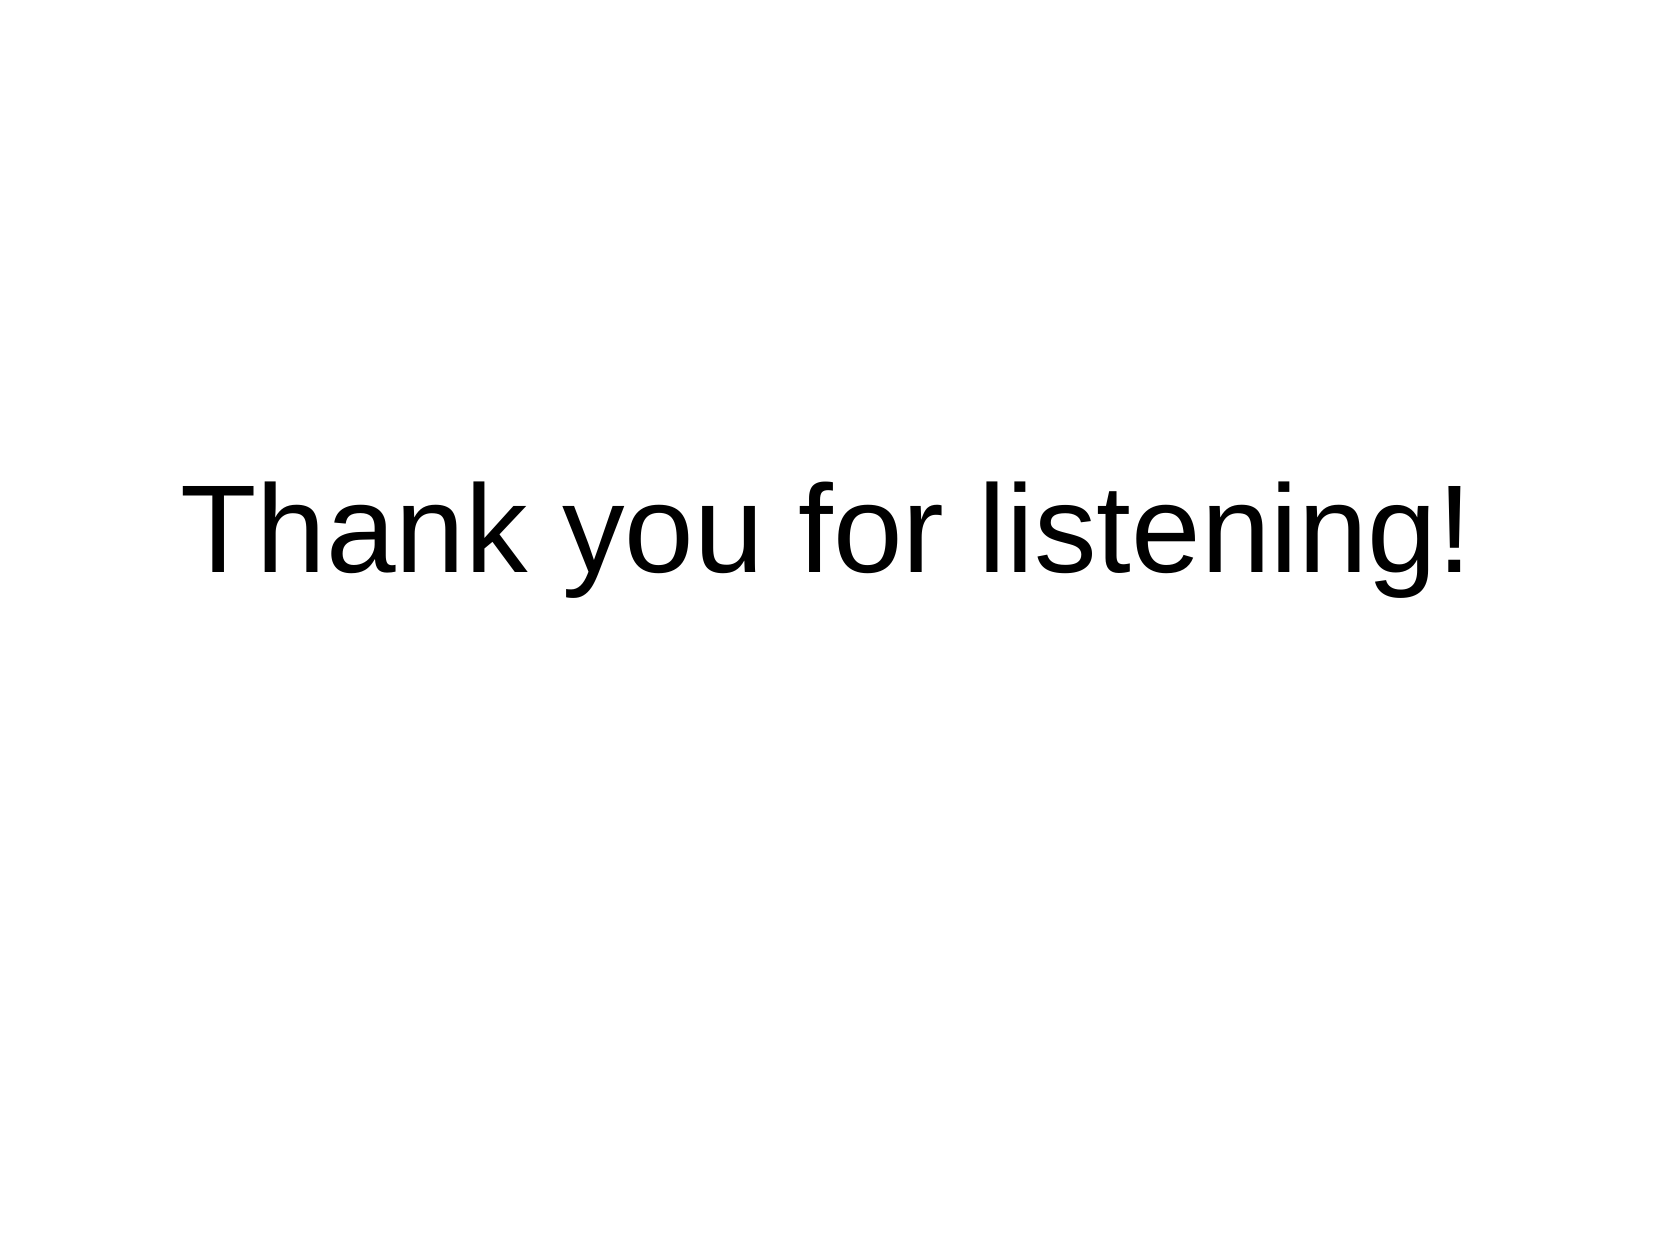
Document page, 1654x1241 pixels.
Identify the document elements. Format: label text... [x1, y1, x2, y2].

subtitle Thank you for listening! [82, 49, 1571, 1010]
